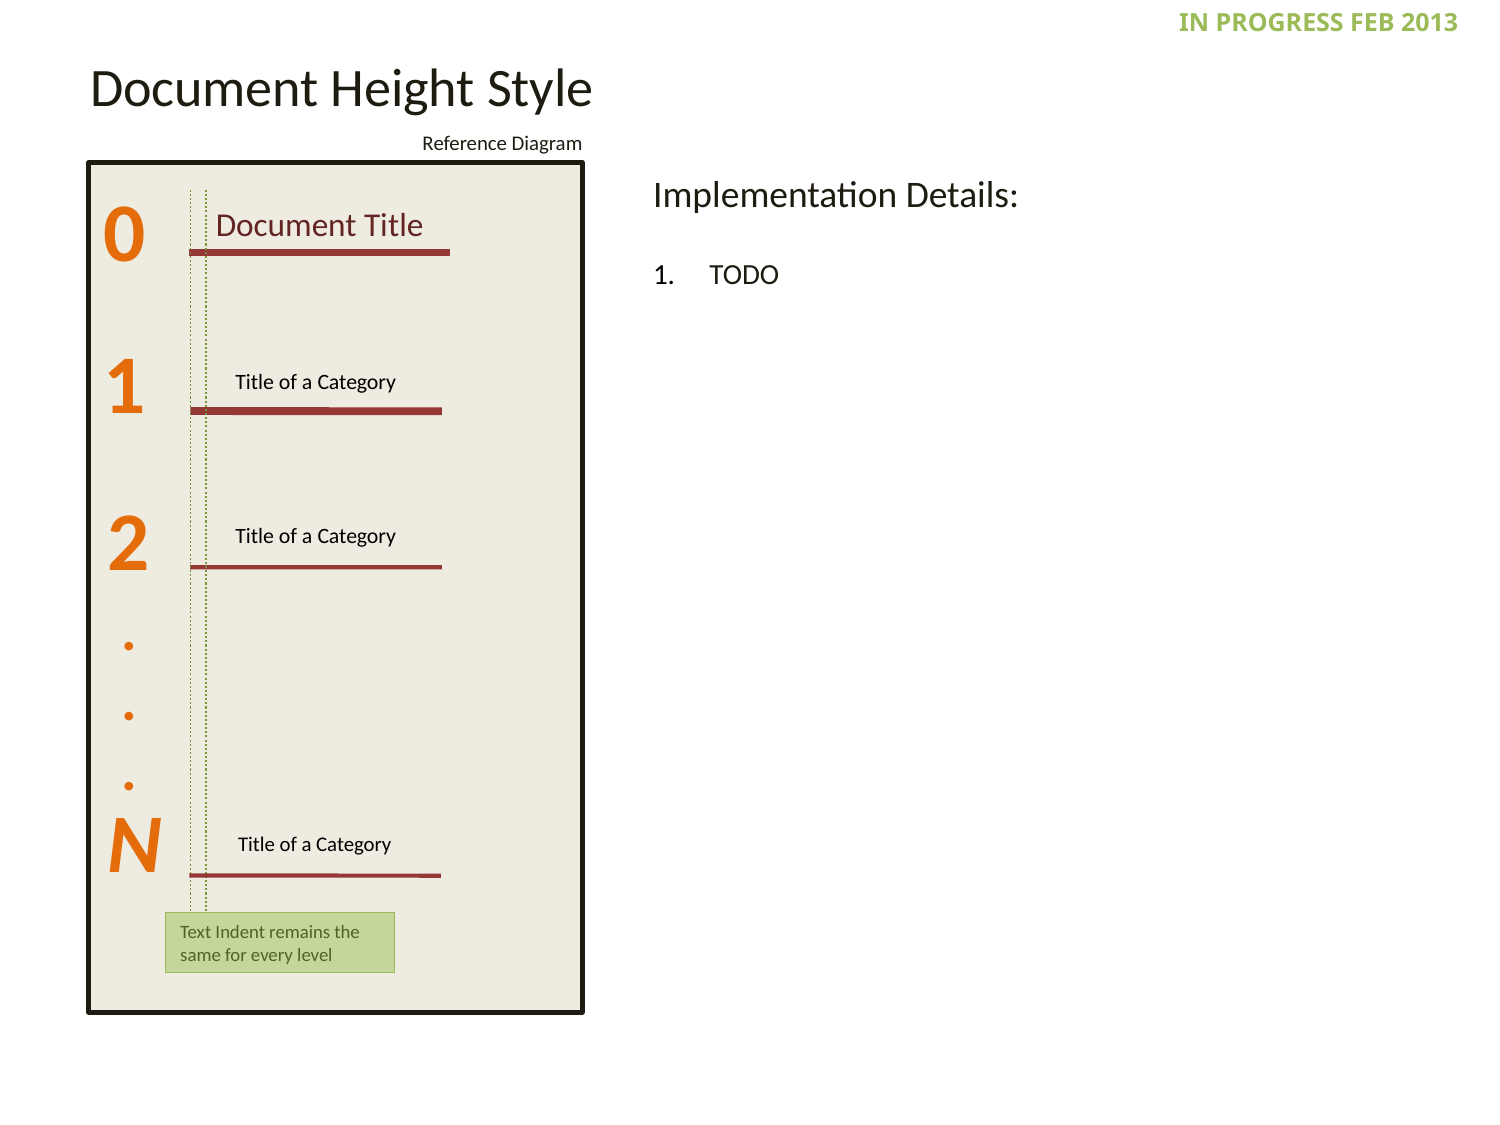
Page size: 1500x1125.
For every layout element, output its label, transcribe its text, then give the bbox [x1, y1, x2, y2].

text_box Reference Diagram [353, 122, 597, 162]
text_box Text Indent remains the same for every level [165, 912, 395, 973]
text_box N [93, 781, 178, 897]
text_box 2 [92, 480, 165, 595]
text_box . . . [107, 584, 164, 810]
text_box 0 [88, 170, 161, 286]
text_box IN PROGRESS FEB 2013 [1164, 0, 1474, 44]
text_box Document Title [177, 189, 463, 257]
text_box Title of a Category [190, 350, 442, 407]
text_box Title of a Category [190, 502, 442, 565]
title Document Height Style [75, 45, 1439, 125]
text_box Title of a Category [189, 810, 441, 873]
text_box Implementation Details: [638, 162, 1138, 223]
text_box 1 [88, 322, 161, 438]
text_box [88, 162, 583, 1013]
text_box TODO [638, 233, 1468, 298]
